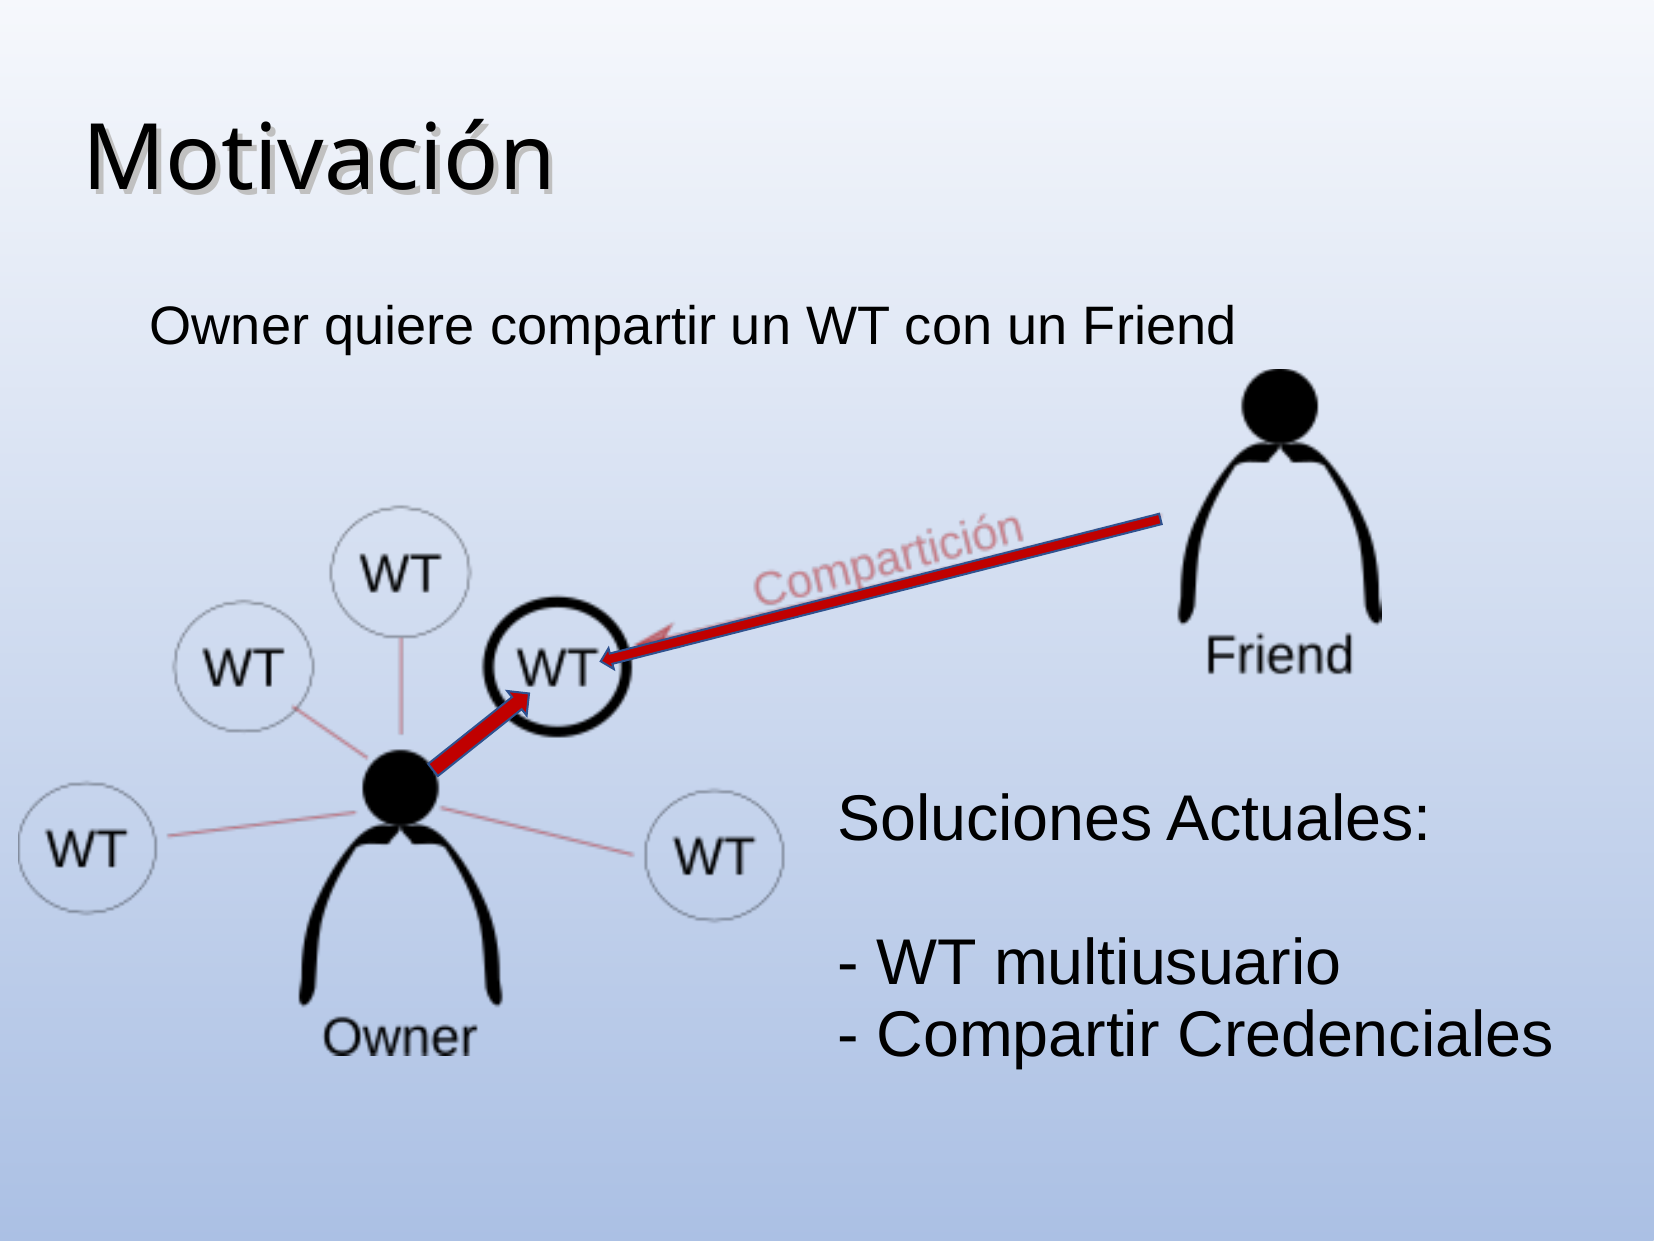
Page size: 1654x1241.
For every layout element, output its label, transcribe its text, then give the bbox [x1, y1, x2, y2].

title Motivación [82, 49, 1571, 257]
text_box [600, 513, 1162, 669]
picture [18, 369, 1382, 1056]
text_box [428, 691, 530, 777]
text_box Owner quiere compartir un WT con un Friend [134, 288, 1505, 378]
text_box Soluciones Actuales: - WT multiusuario - Compartir Credenciales [822, 774, 1569, 1079]
